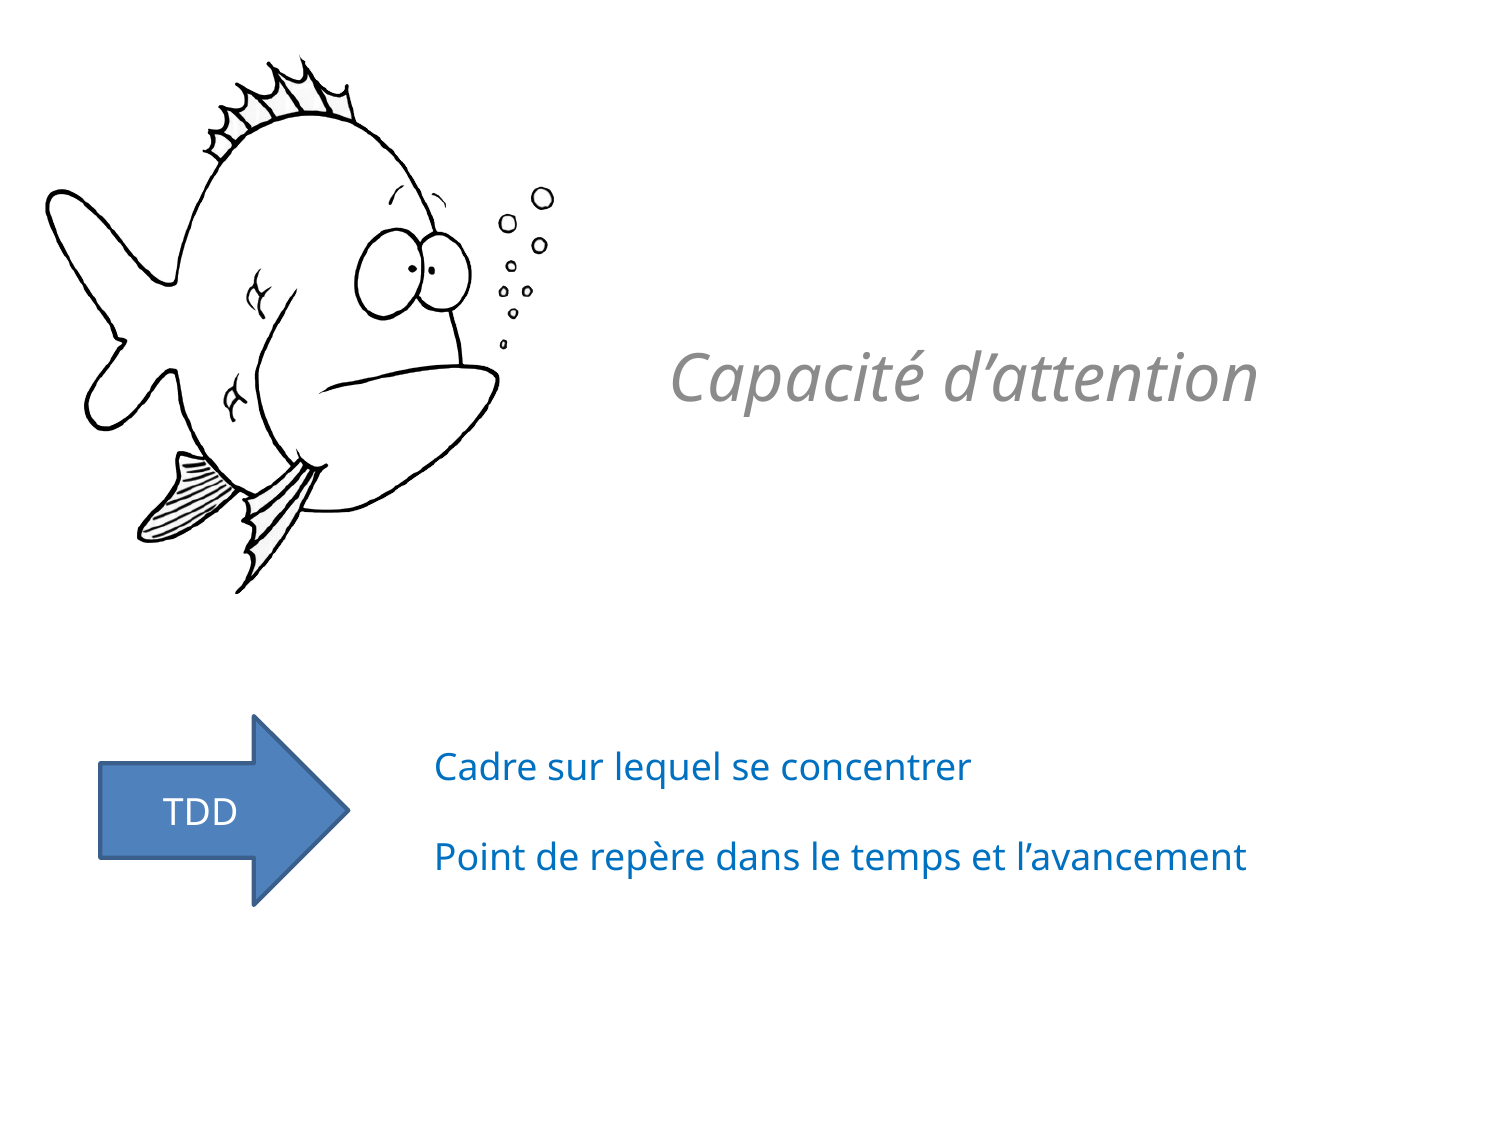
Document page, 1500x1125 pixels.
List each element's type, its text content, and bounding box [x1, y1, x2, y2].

text_box Cadre sur lequel se concentrer Point de repère dans le temps et l’avancement [419, 735, 1424, 886]
text_box TDD [100, 716, 349, 905]
picture [29, 54, 570, 594]
text_box Capacité d’attention [506, 138, 1424, 610]
